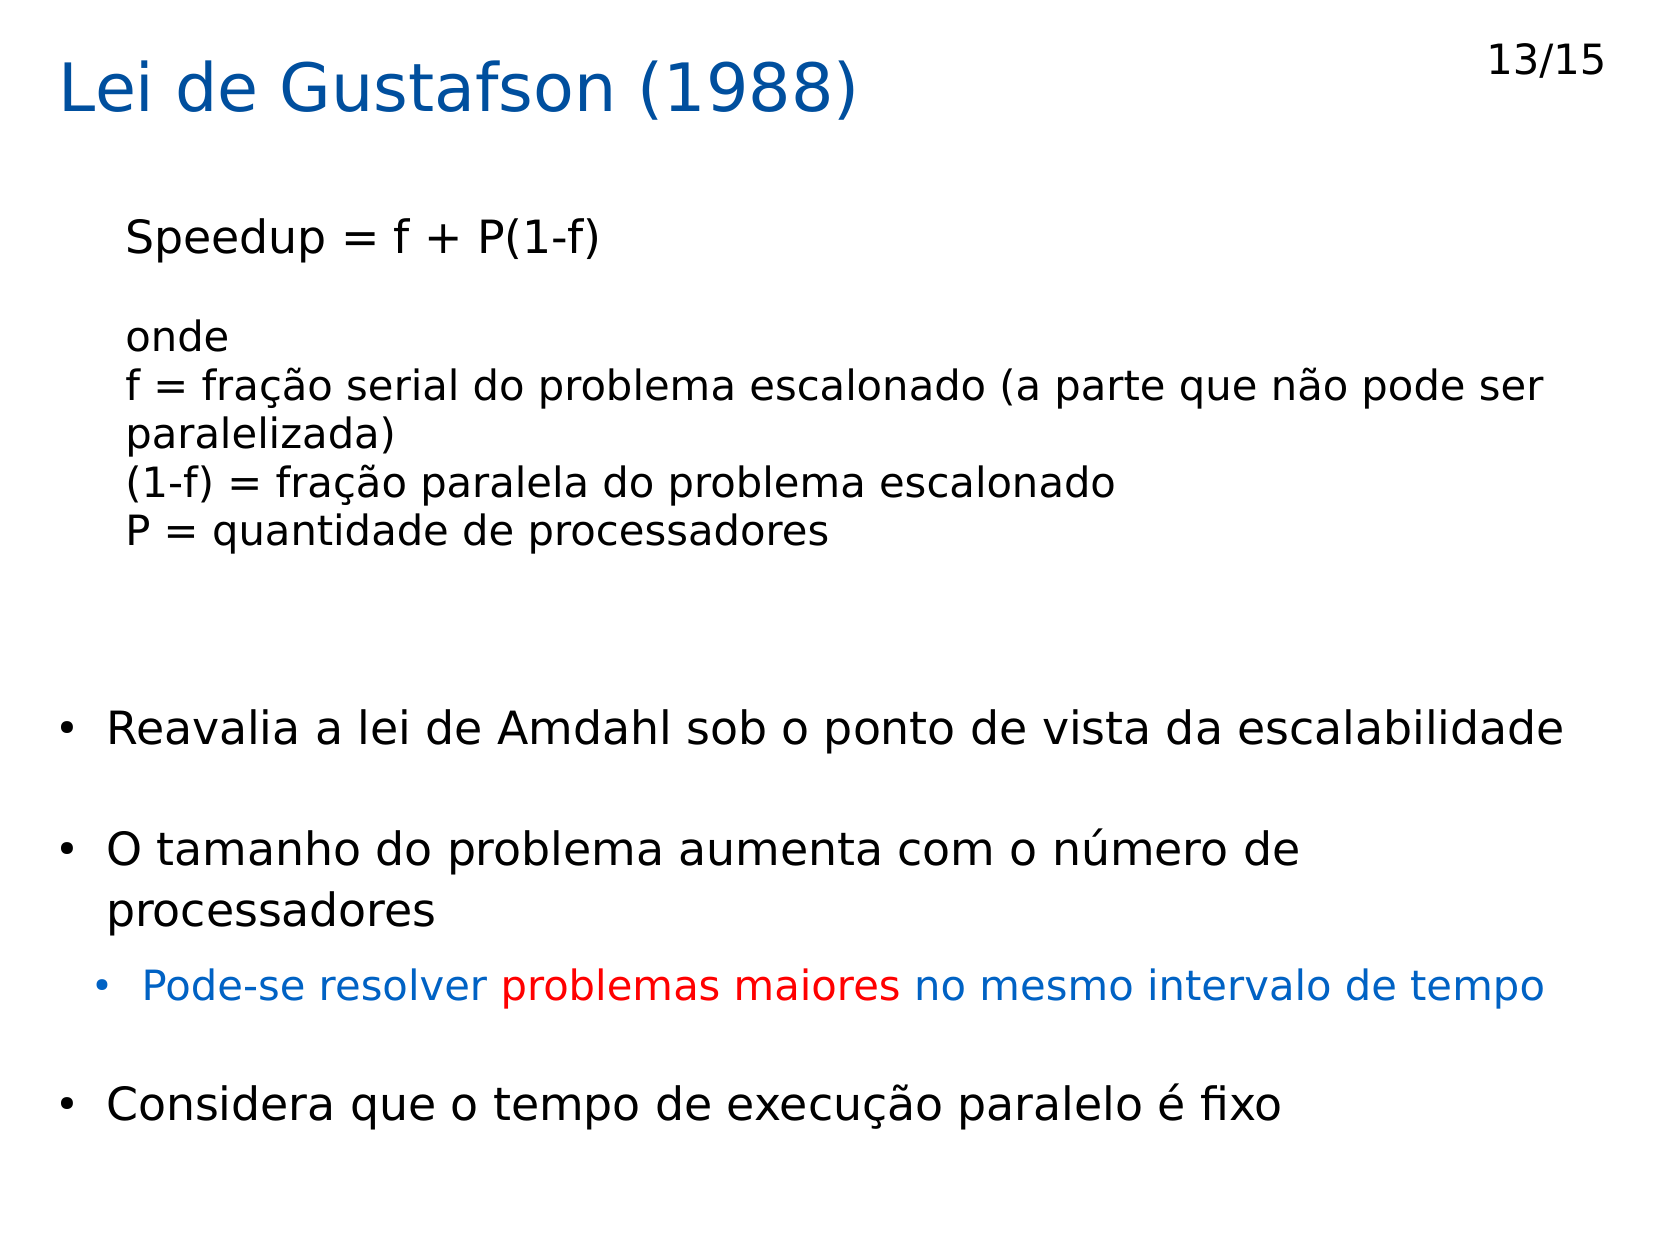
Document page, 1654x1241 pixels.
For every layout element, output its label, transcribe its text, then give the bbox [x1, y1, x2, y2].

text_box Speedup = f + P(1-f) onde f = fração serial do problema escalonado (a parte que não pode ser paralelizada) (1-f) = fração paralela do problema escalonado P = quantidade de processadores [110, 203, 1611, 723]
title Lei de Gustafson (1988) [59, 29, 1506, 148]
list Reavalia a lei de Amdahl sob o ponto de vista da escalabilidade O tamanho do problema aumenta com o número de processadores Pode-se resolver problemas maiores no mesmo intervalo de tempo Considera que o tempo de execução paralelo é fixo [59, 694, 1595, 1211]
